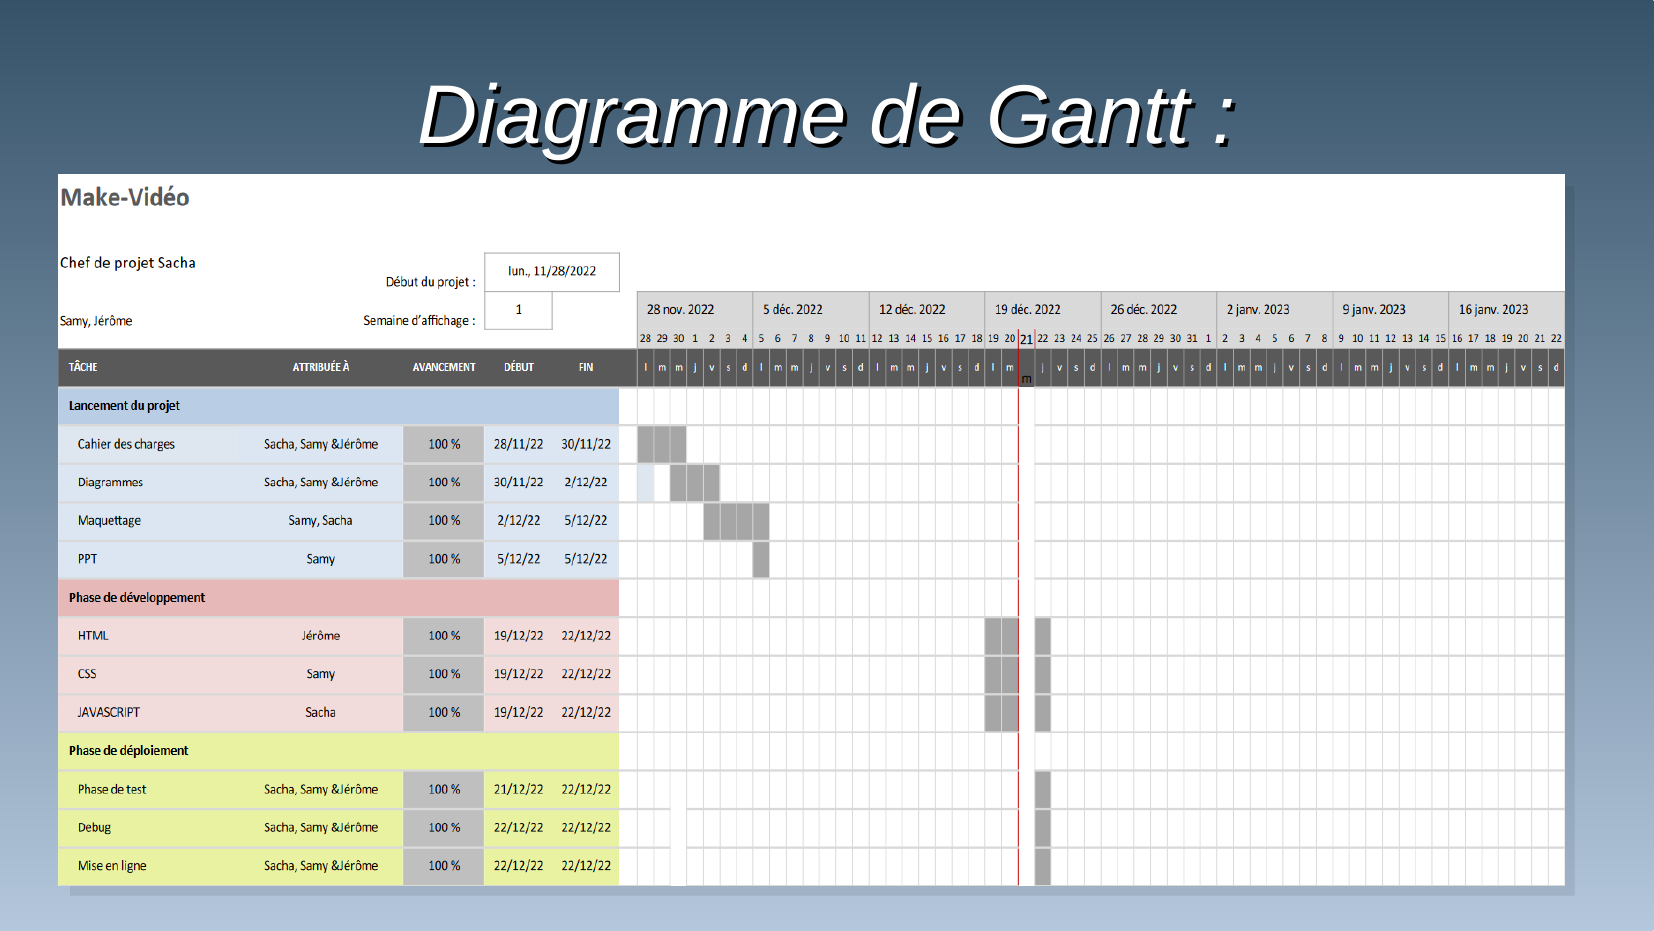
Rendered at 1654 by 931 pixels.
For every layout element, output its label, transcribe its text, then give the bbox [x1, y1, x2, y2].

picture [58, 174, 1565, 886]
title Diagramme de Gantt : [82, 37, 1571, 186]
